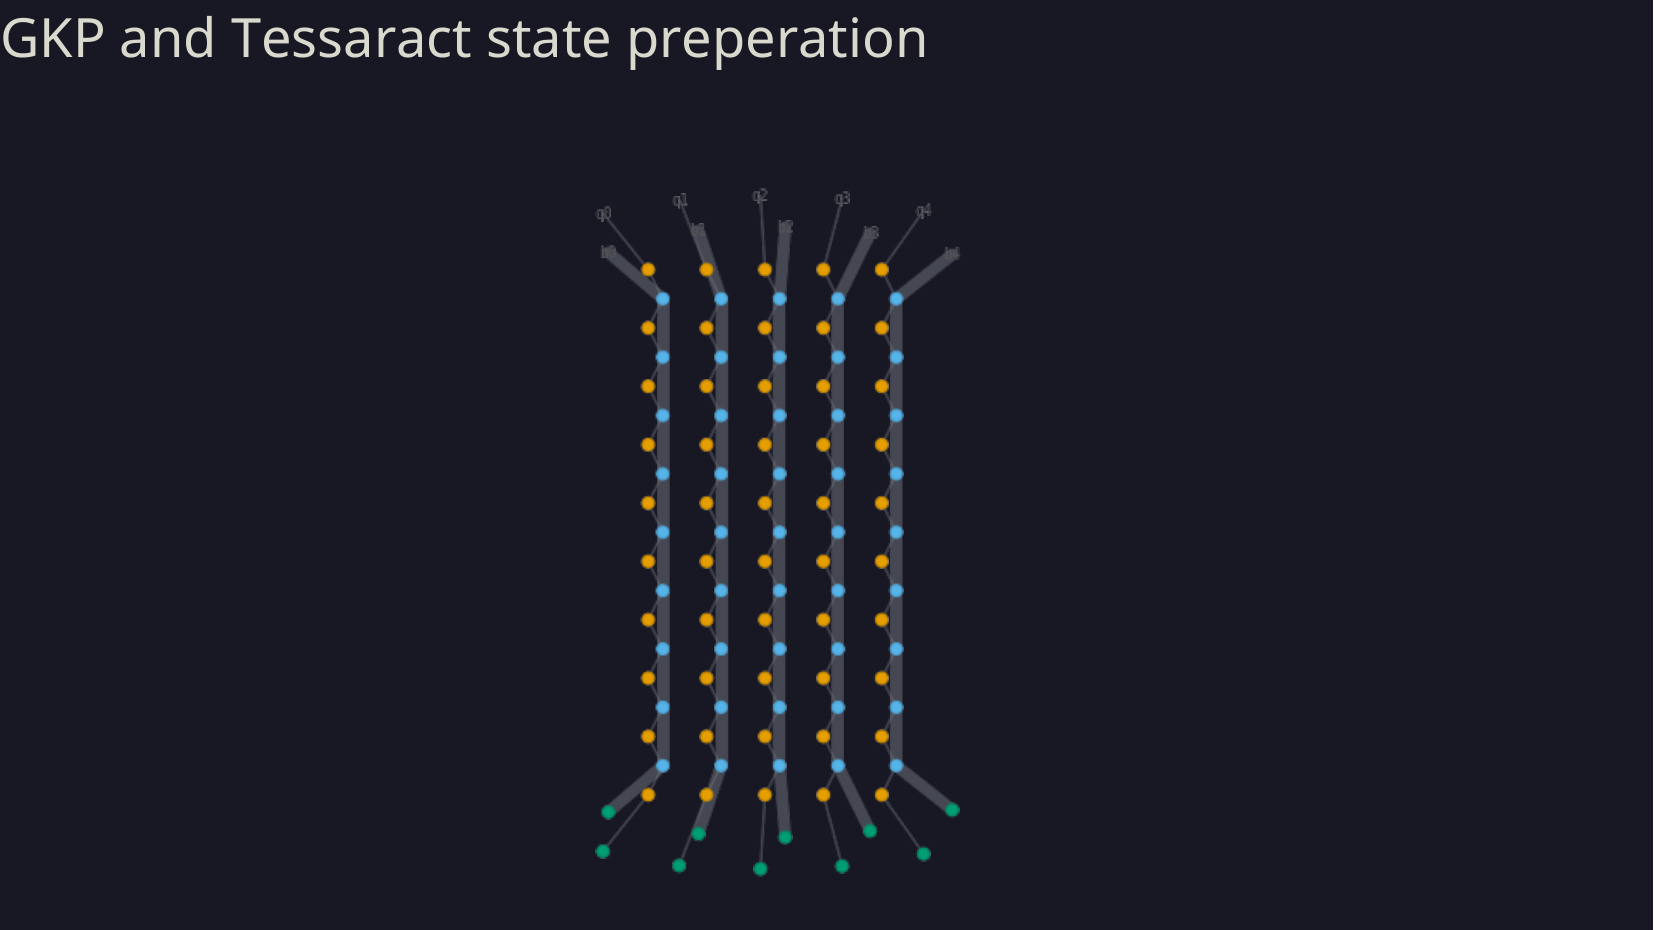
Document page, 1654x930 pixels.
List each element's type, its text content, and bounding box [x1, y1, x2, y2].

picture [578, 174, 967, 896]
text_box GKP and Tessaract state preperation [0, 0, 1624, 75]
